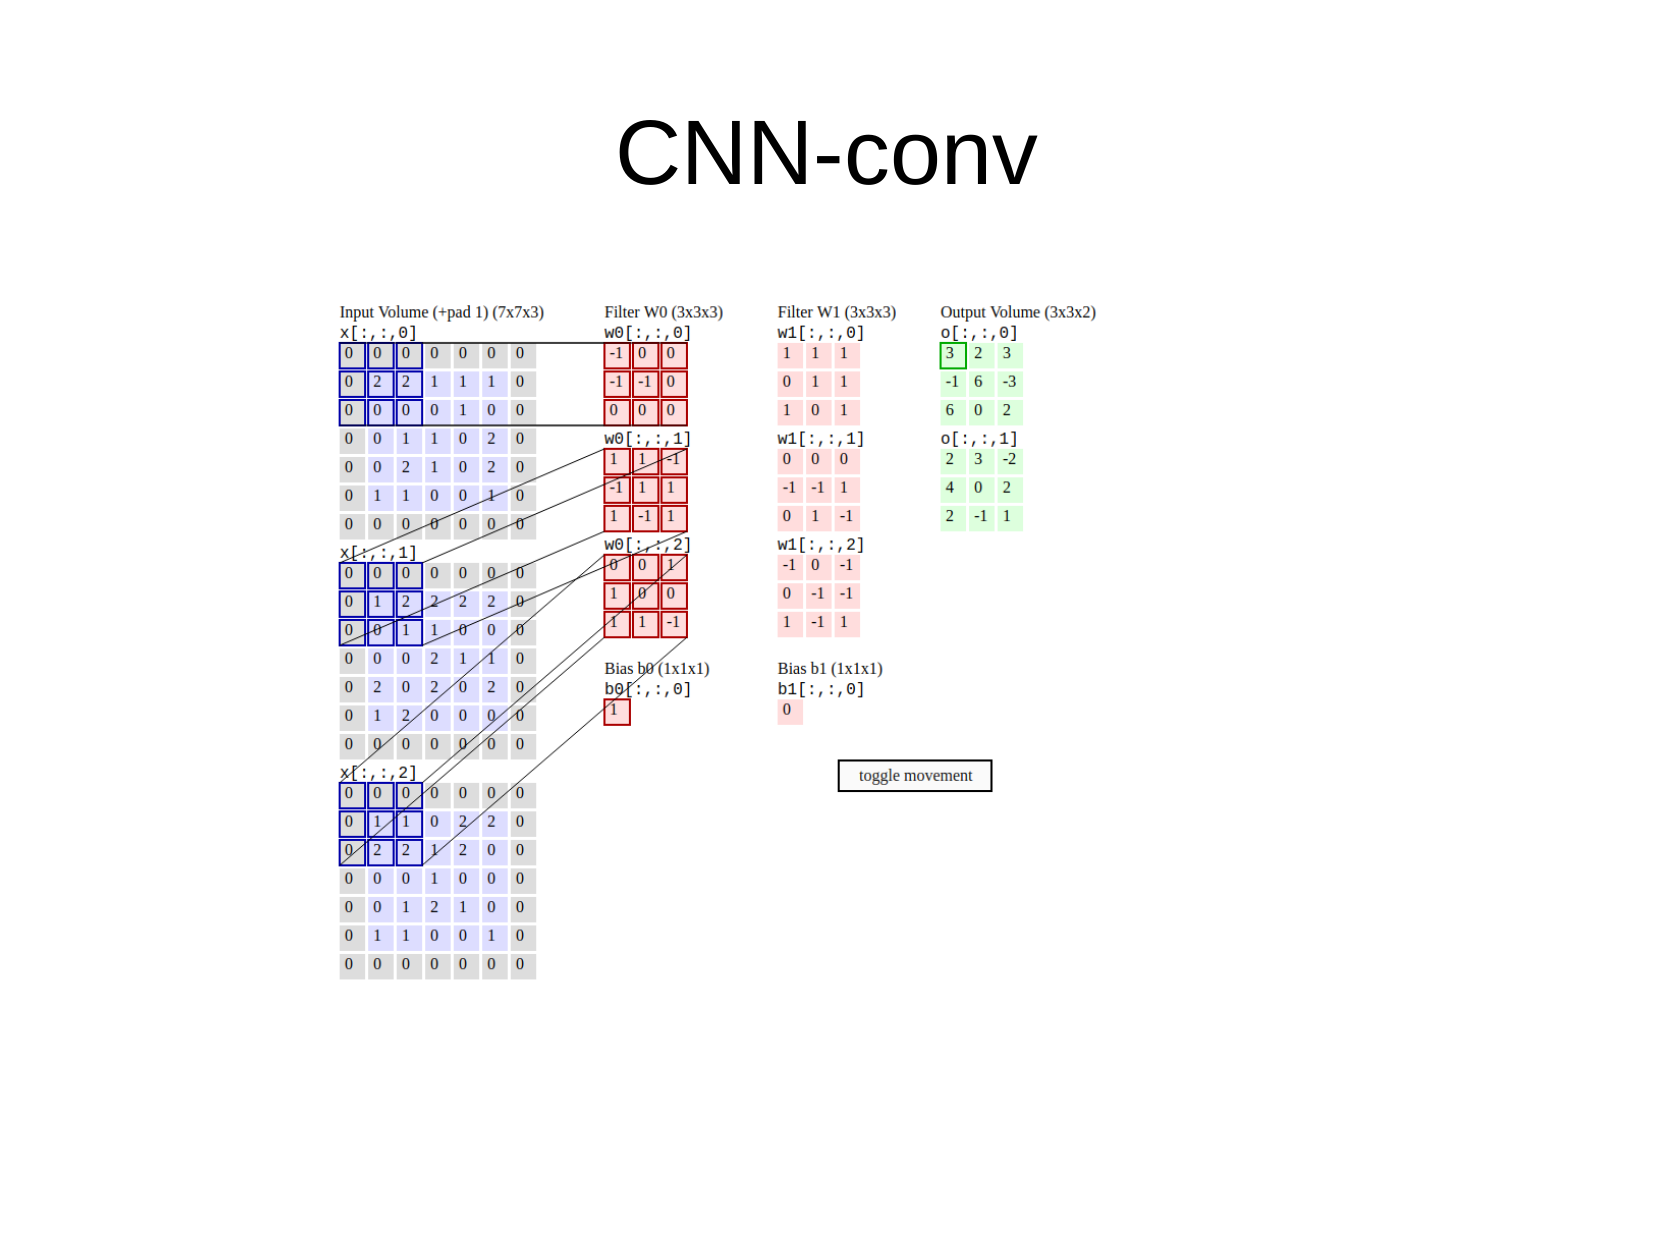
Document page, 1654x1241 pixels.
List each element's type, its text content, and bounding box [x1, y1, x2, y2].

picture [303, 290, 1350, 1010]
title CNN-conv [82, 49, 1571, 257]
